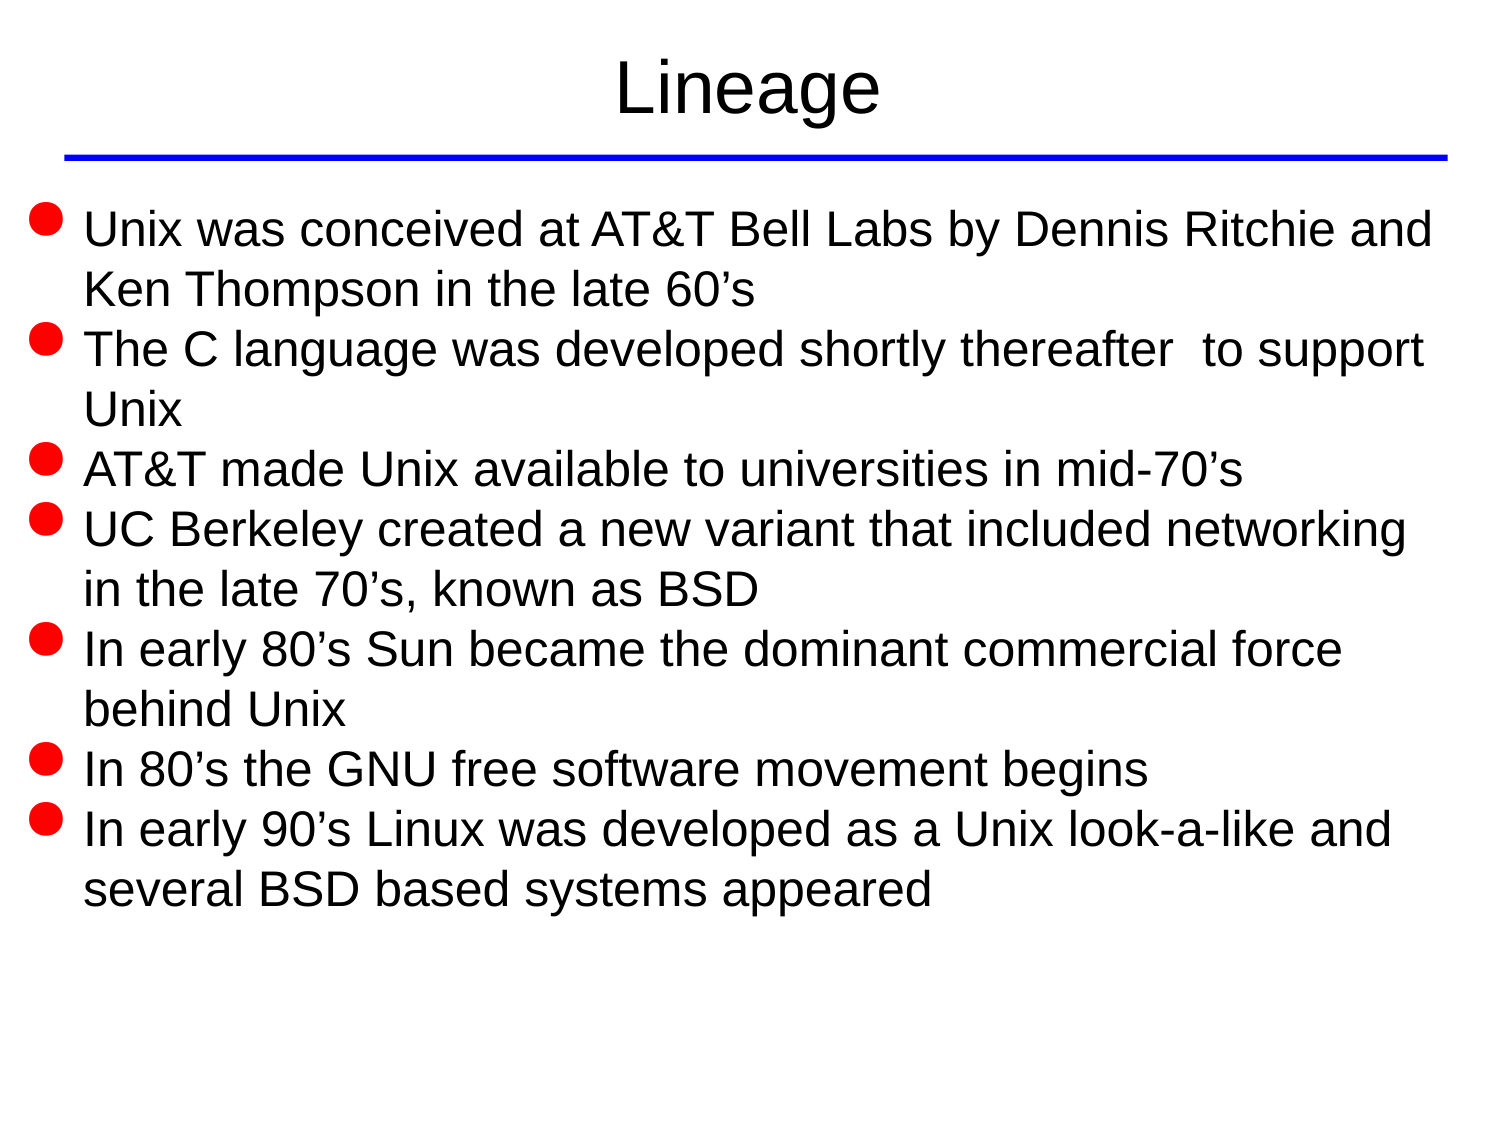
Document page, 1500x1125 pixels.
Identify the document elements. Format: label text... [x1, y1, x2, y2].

list Unix was conceived at AT&T Bell Labs by Dennis Ritchie and Ken Thompson in the late 60’s The C language was developed shortly thereafter to support Unix AT&T made Unix available to universities in mid-70’s UC Berkeley created a new variant that included networking in the late 70’s, known as BSD In early 80’s Sun became the dominant commercial force behind Unix In 80’s the GNU free software movement begins In early 90’s Linux was developed as a Unix look-a-like and several BSD based systems appeared [11, 189, 1461, 1029]
title Lineage [115, 21, 1382, 147]
